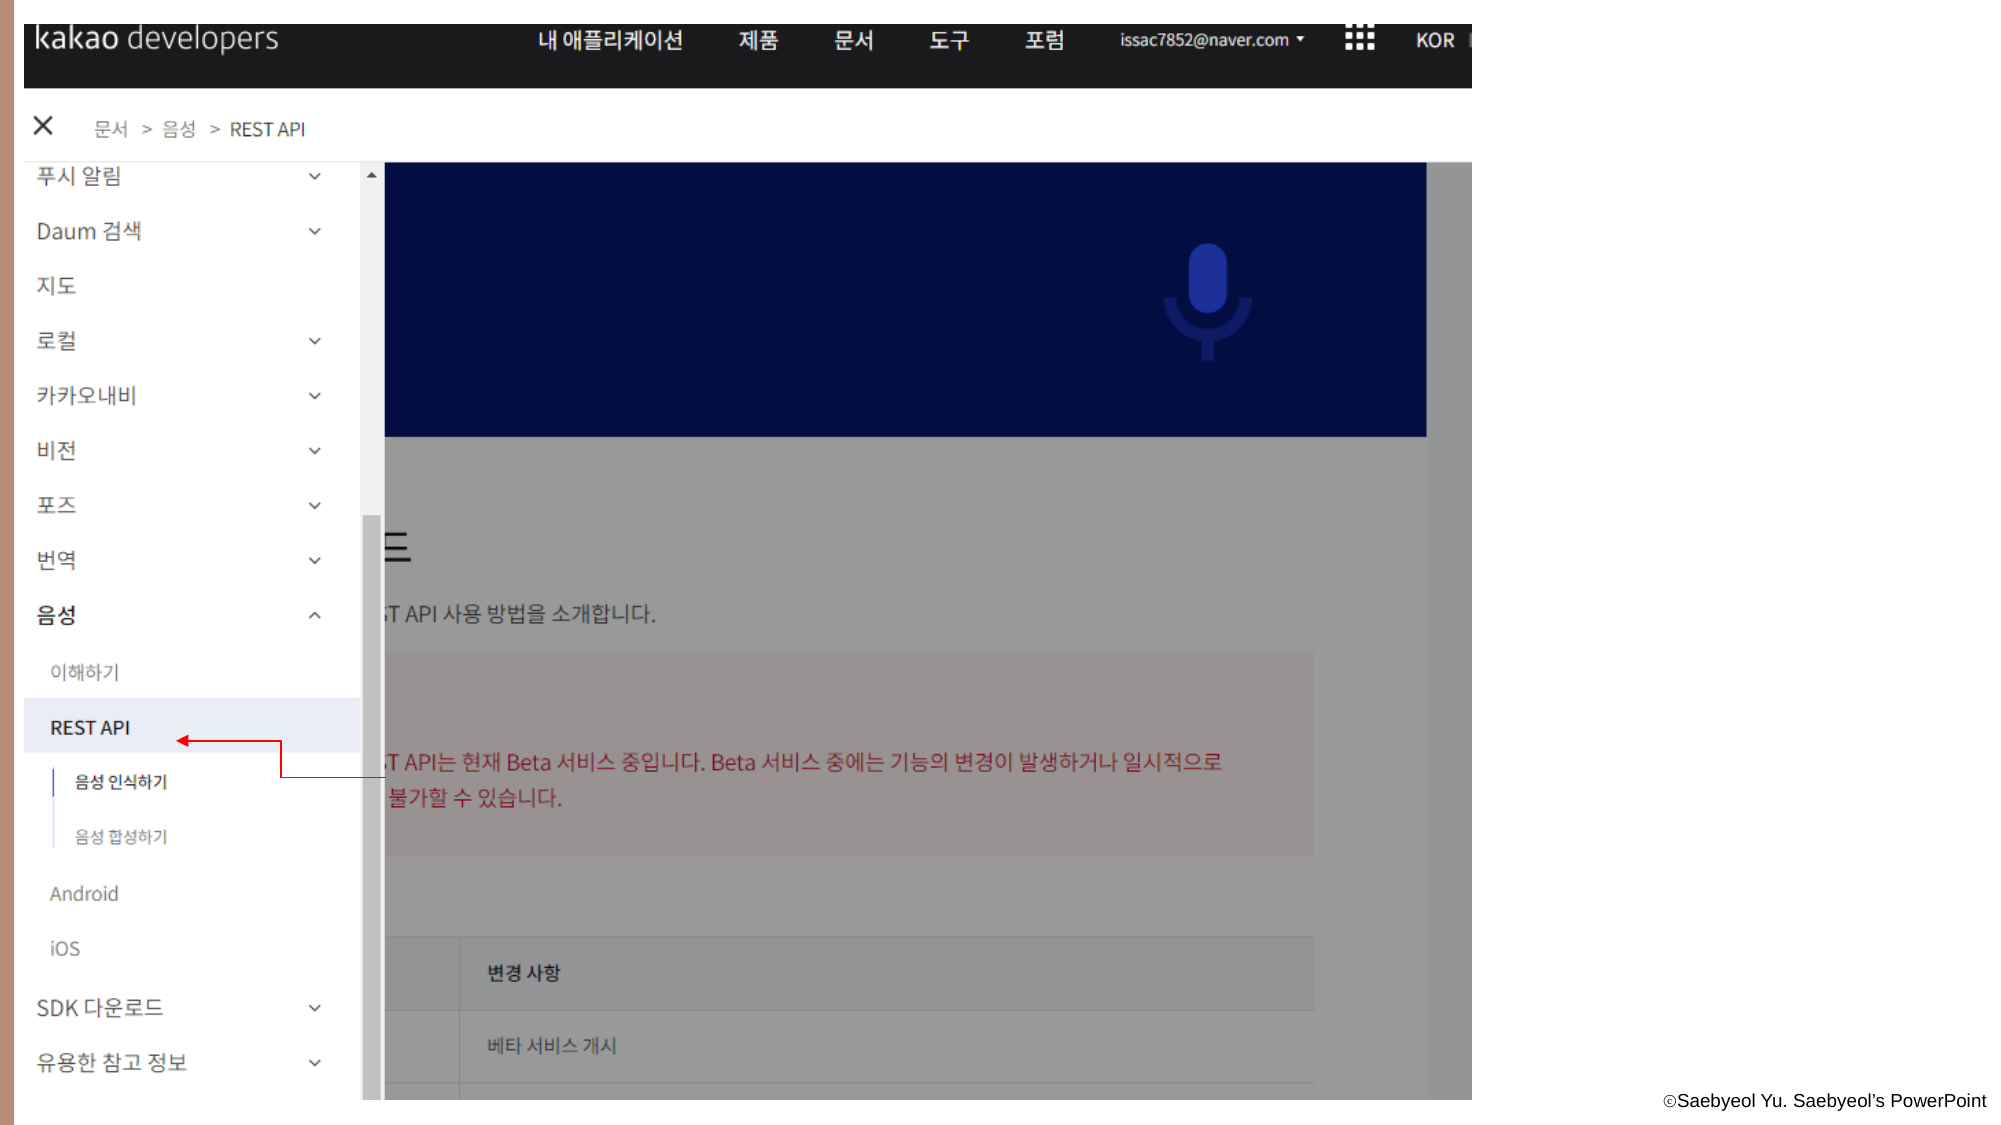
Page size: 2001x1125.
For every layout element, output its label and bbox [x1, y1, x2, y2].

text_box [0, 0, 15, 1125]
picture [24, 24, 1472, 1100]
